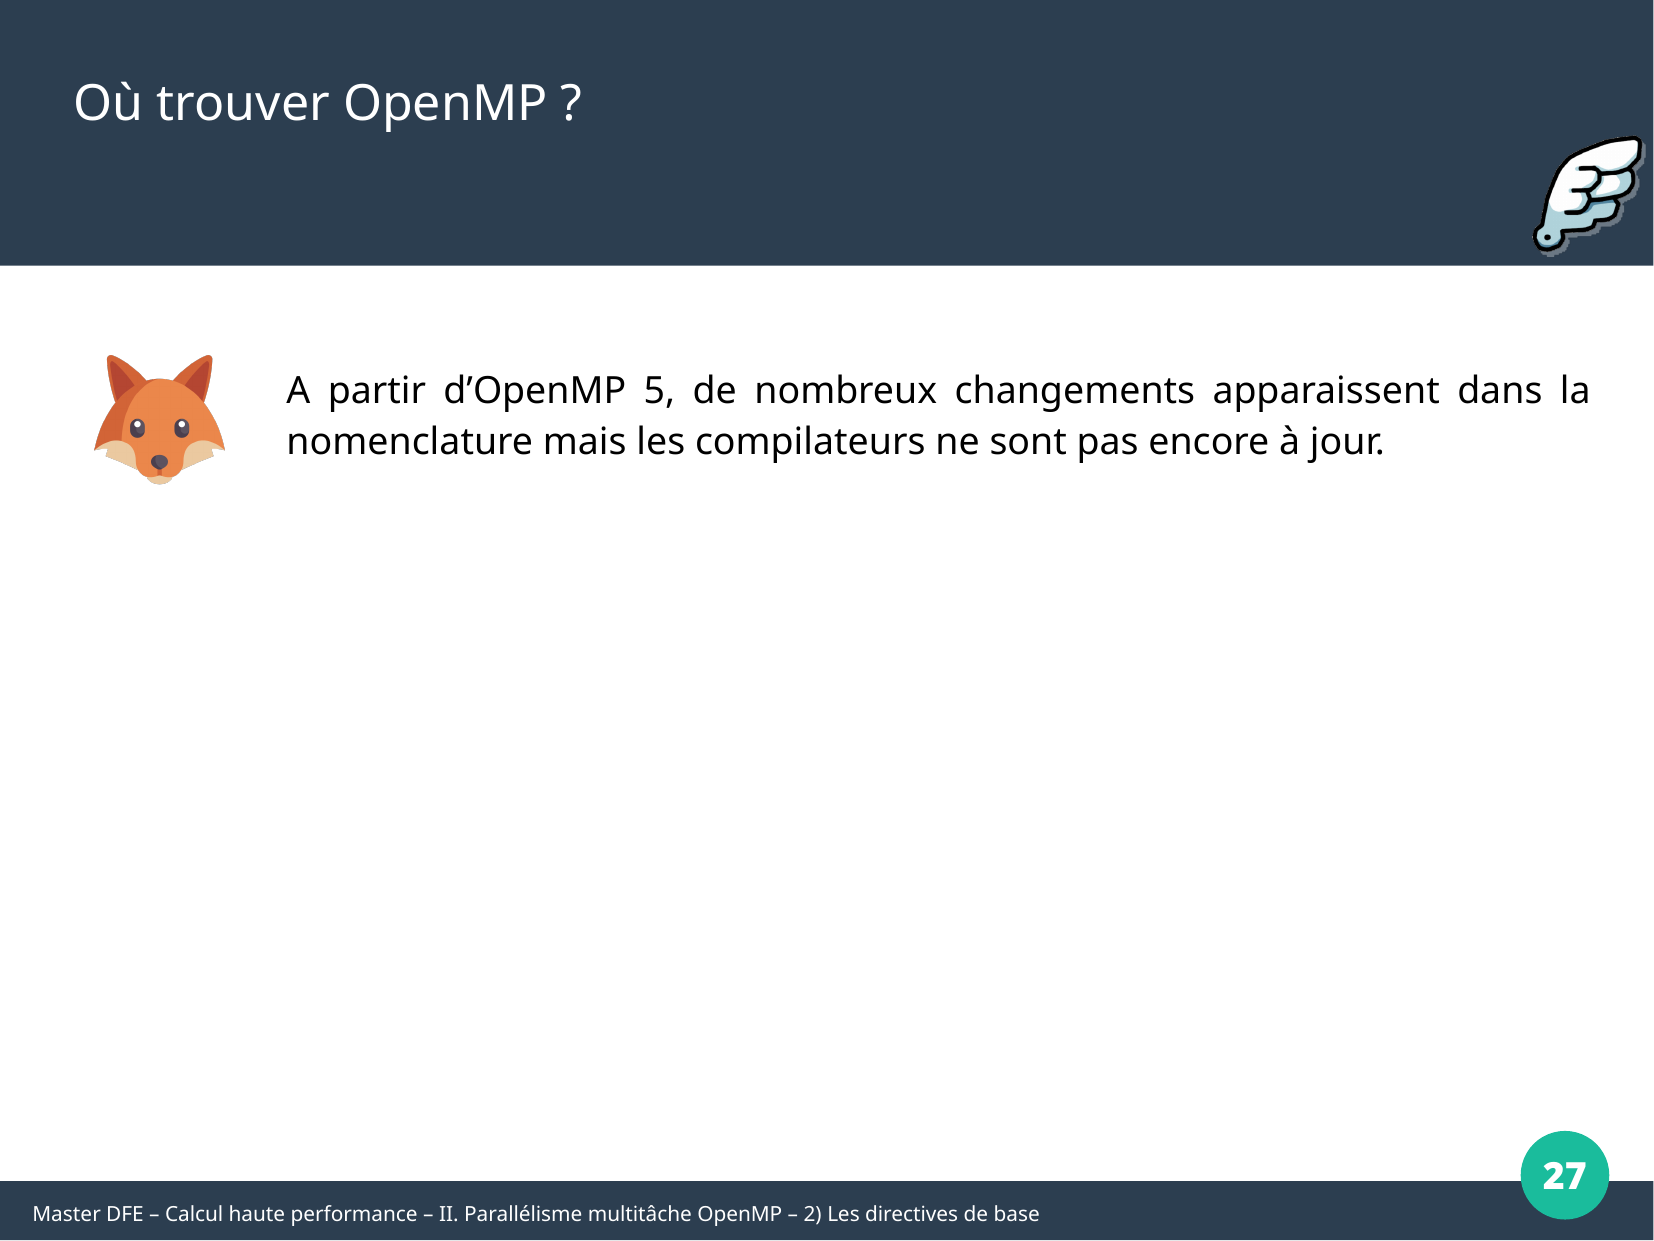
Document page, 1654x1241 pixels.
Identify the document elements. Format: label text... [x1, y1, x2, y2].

picture [1529, 134, 1646, 253]
text_box Où trouver OpenMP ? [59, 59, 1477, 142]
text_box A partir d’OpenMP 5, de nombreux changements apparaissent dans la nomenclature mais les compilateurs ne sont pas encore à jour. [271, 356, 1607, 485]
text_box Master DFE – Calcul haute performance – II. Parallélisme multitâche OpenMP – 2) Les directives de base [17, 1191, 1436, 1235]
picture [94, 354, 225, 485]
